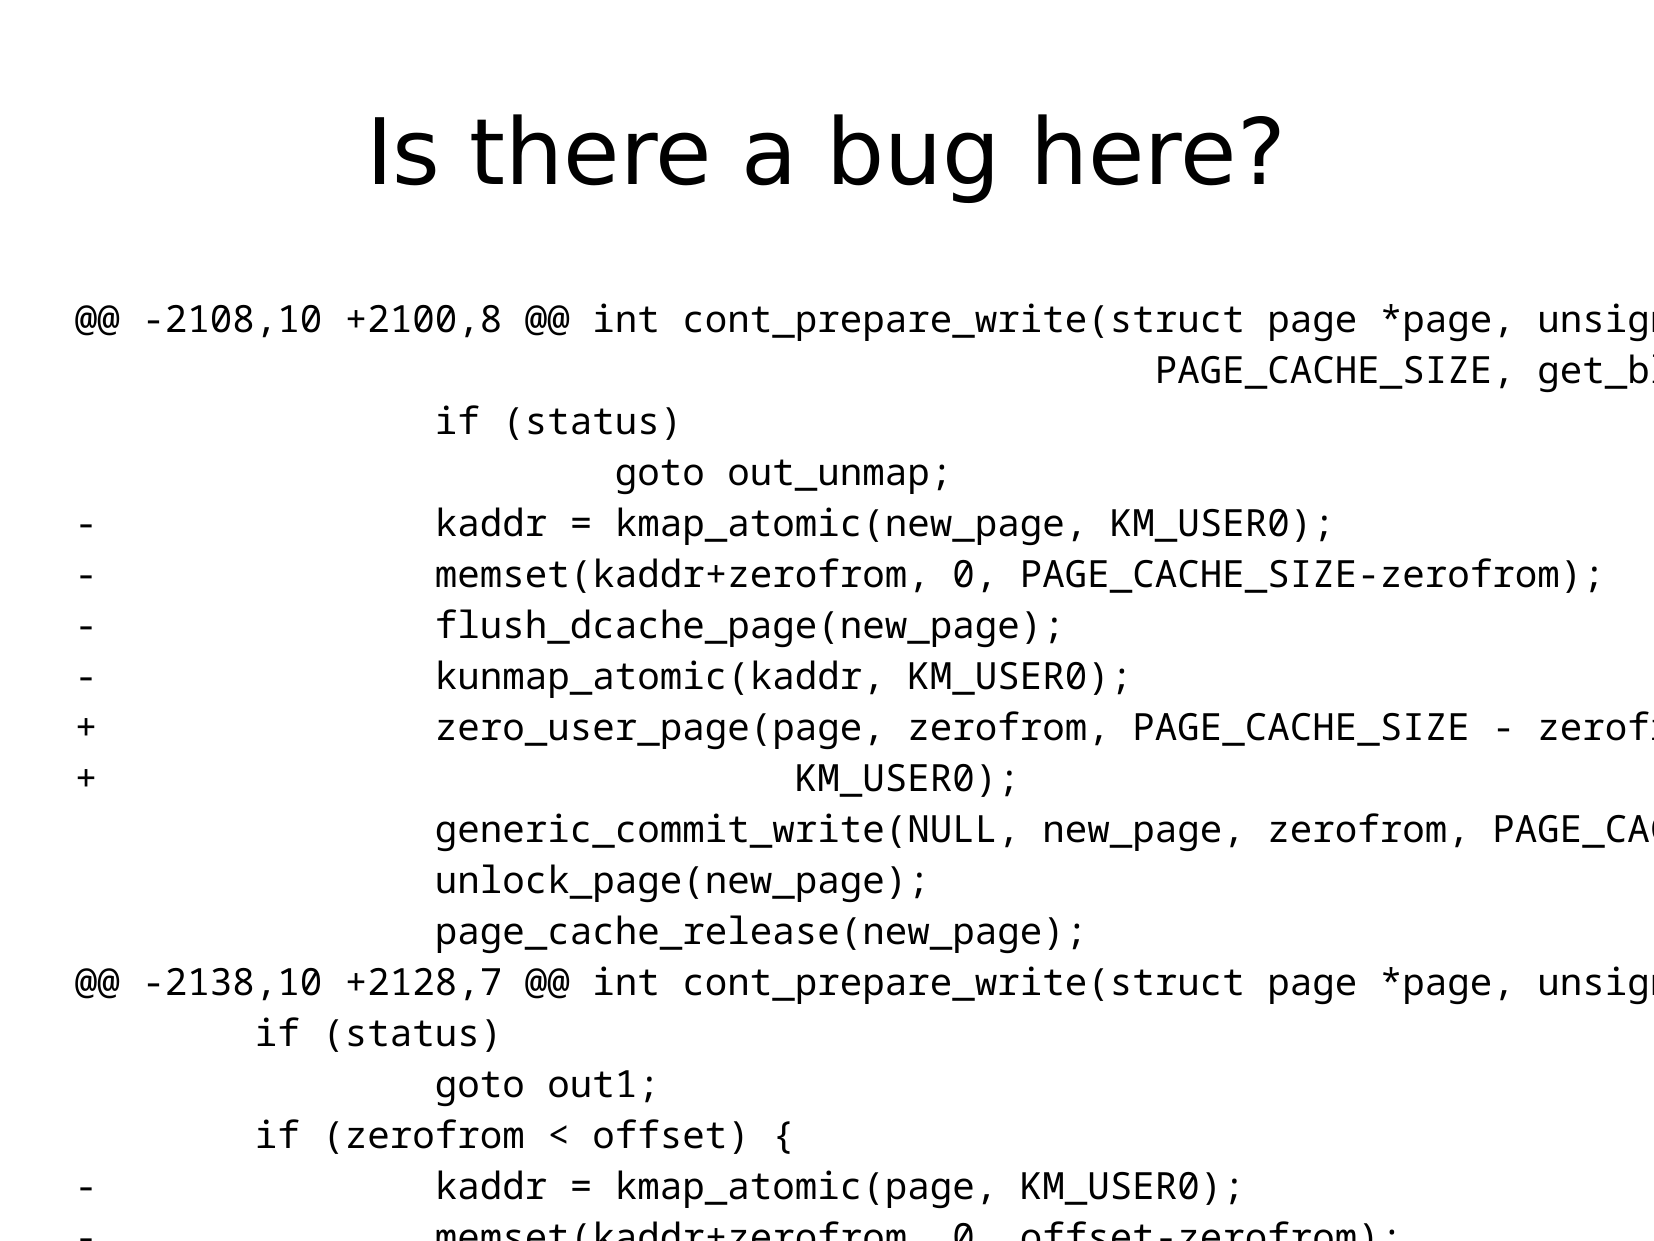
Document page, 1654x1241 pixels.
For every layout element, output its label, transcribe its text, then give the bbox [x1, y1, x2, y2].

title Is there a bug here? [82, 49, 1571, 257]
text_box @@ -2108,10 +2100,8 @@ int cont_prepare_write(struct page *page, unsigned offset, PAGE_CACHE_SIZE, get_block); if (status) goto out_unmap; - kaddr = kmap_atomic(new_page, KM_USER0); - memset(kaddr+zerofrom, 0, PAGE_CACHE_SIZE-zerofrom); - flush_dcache_page(new_page); - kunmap_atomic(kaddr, KM_USER0); + zero_user_page(page, zerofrom, PAGE_CACHE_SIZE - zerofrom, + KM_USER0); generic_commit_write(NULL, new_page, zerofrom, PAGE_CACHE_SIZE); unlock_page(new_page); page_cache_release(new_page); @@ -2138,10 +2128,7 @@ int cont_prepare_write(struct page *page, unsigned offset, if (status) goto out1; if (zerofrom < offset) { - kaddr = kmap_atomic(page, KM_USER0); - memset(kaddr+zerofrom, 0, offset-zerofrom); - flush_dcache_page(page); - kunmap_atomic(kaddr, KM_USER0); + zero_user_page(page, zerofrom, offset - zerofrom, KM_USER0); __block_commit_write(inode, page, zerofrom, offset); [60, 285, 1609, 1206]
